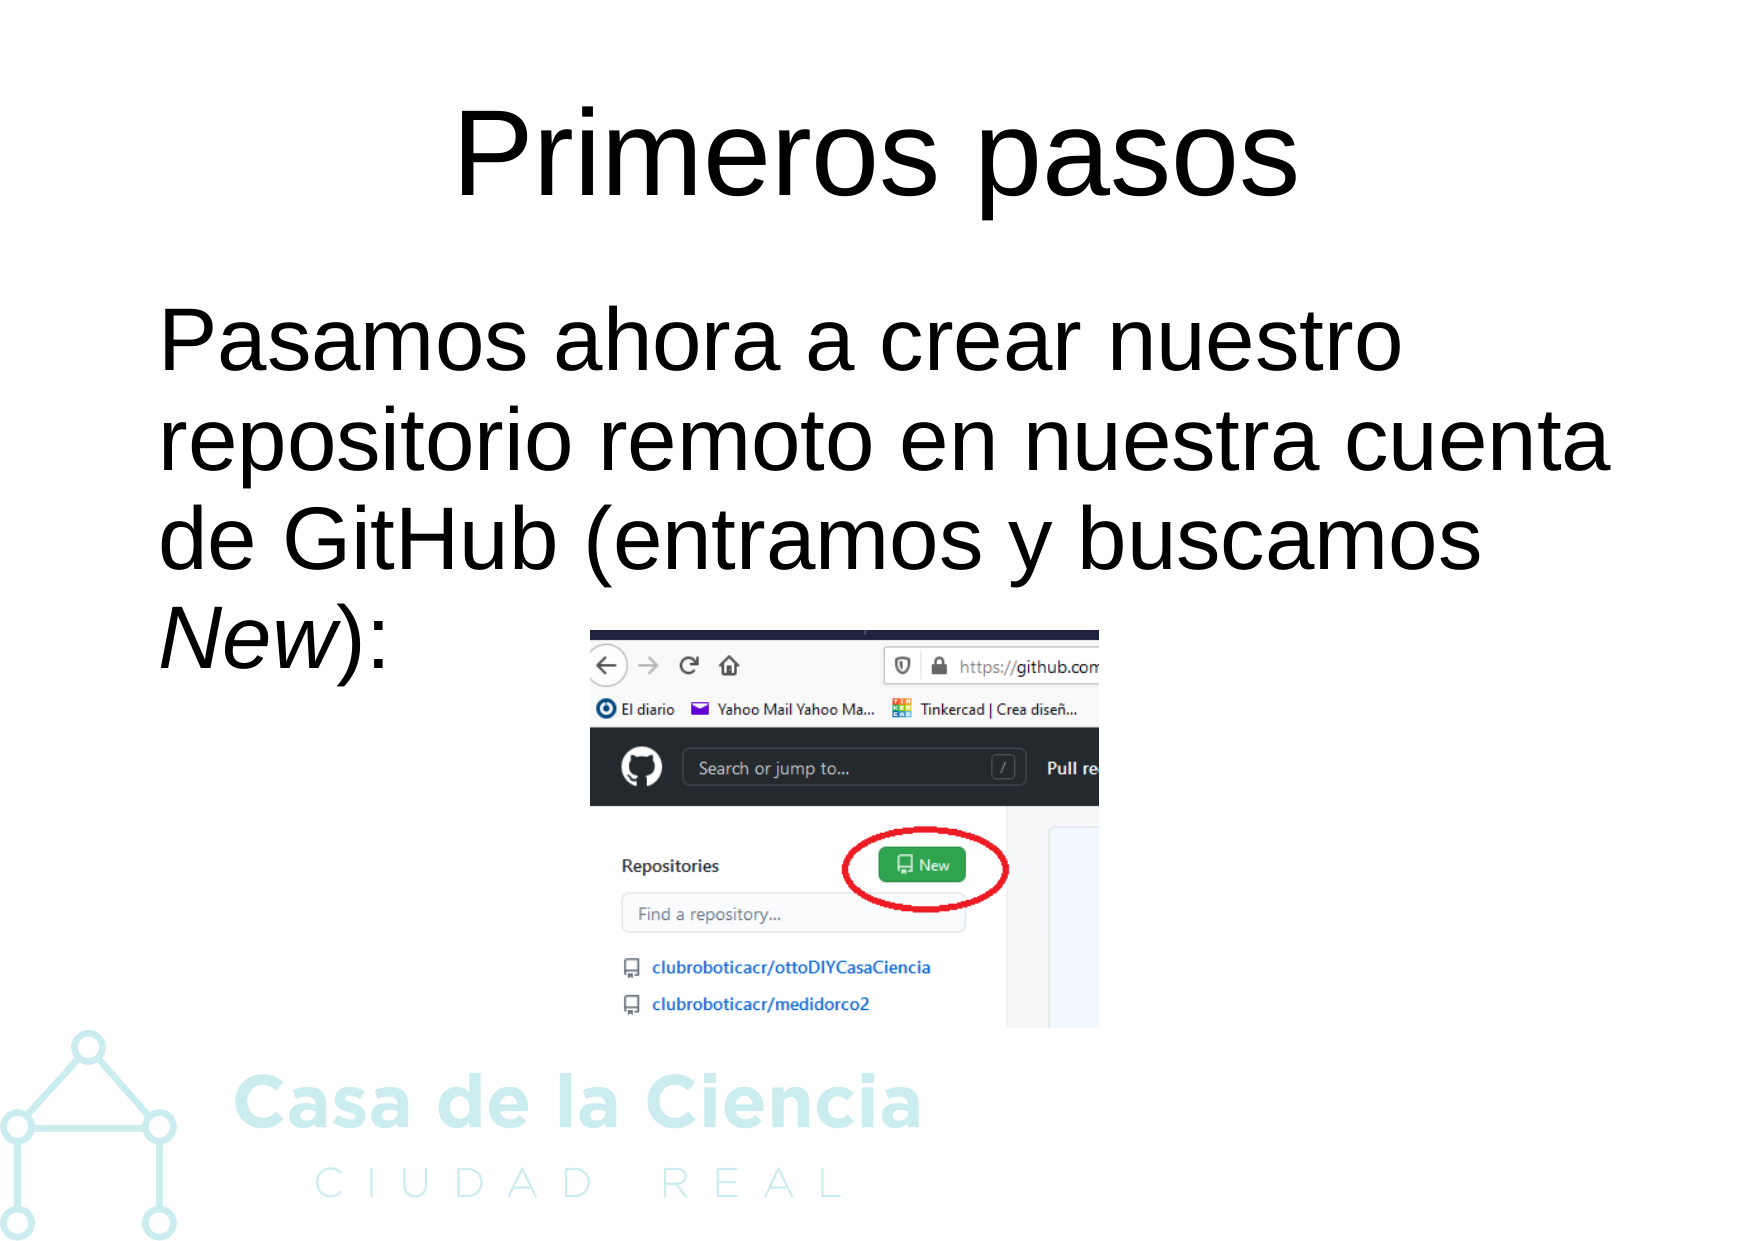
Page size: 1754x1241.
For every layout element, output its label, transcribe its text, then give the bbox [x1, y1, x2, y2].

list Pasamos ahora a crear nuestro repositorio remoto en nuestra cuenta de GitHub (entramos y buscamos New): [87, 290, 1667, 1010]
title Primeros pasos [87, 49, 1667, 257]
picture [590, 630, 1099, 1028]
